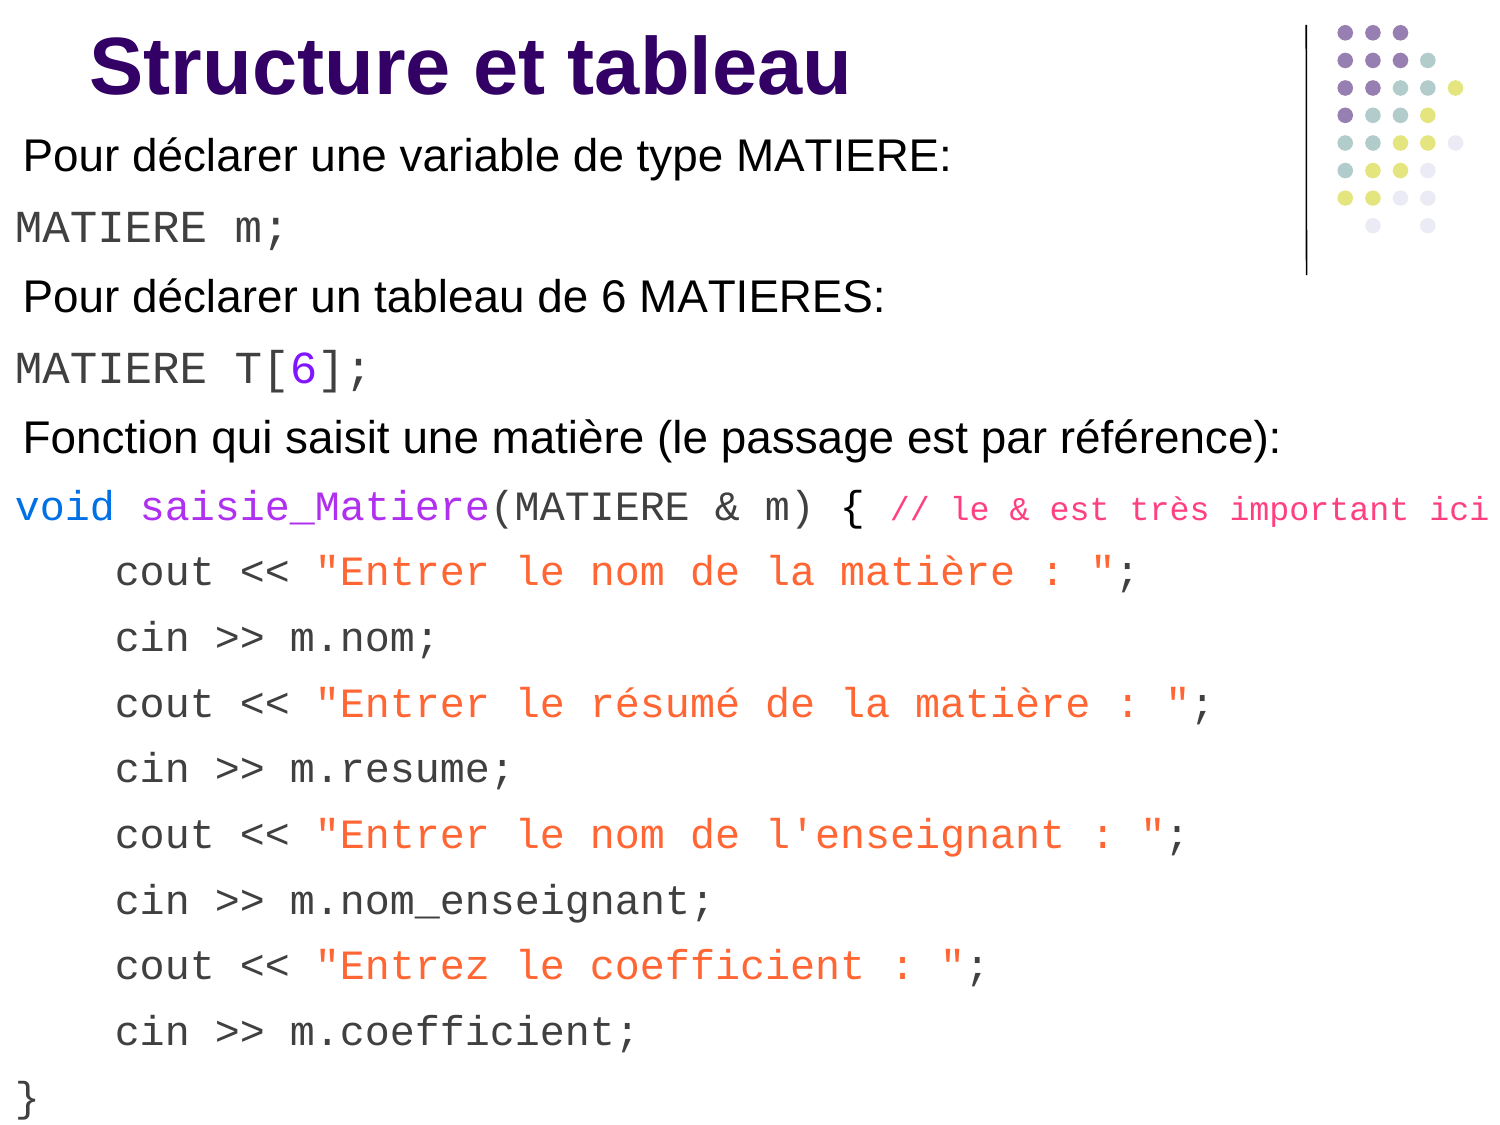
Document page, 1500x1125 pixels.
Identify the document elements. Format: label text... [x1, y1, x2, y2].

list Pour déclarer une variable de type MATIERE: MATIERE m; Pour déclarer un tableau de 6 MATIERES: MATIERE T[6]; Fonction qui saisit une matière (le passage est par référence): void saisie_Matiere(MATIERE & m) { // le & est très important ici cout << "Entrer le nom de la matière : "; cin >> m.nom; cout << "Entrer le résumé de la matière : "; cin >> m.resume; cout << "Entrer le nom de l'enseignant : "; cin >> m.nom_enseignant; cout << "Entrez le coefficient : "; cin >> m.coefficient; } [0, 118, 1500, 1125]
title Structure et tableau [74, 5, 1312, 118]
